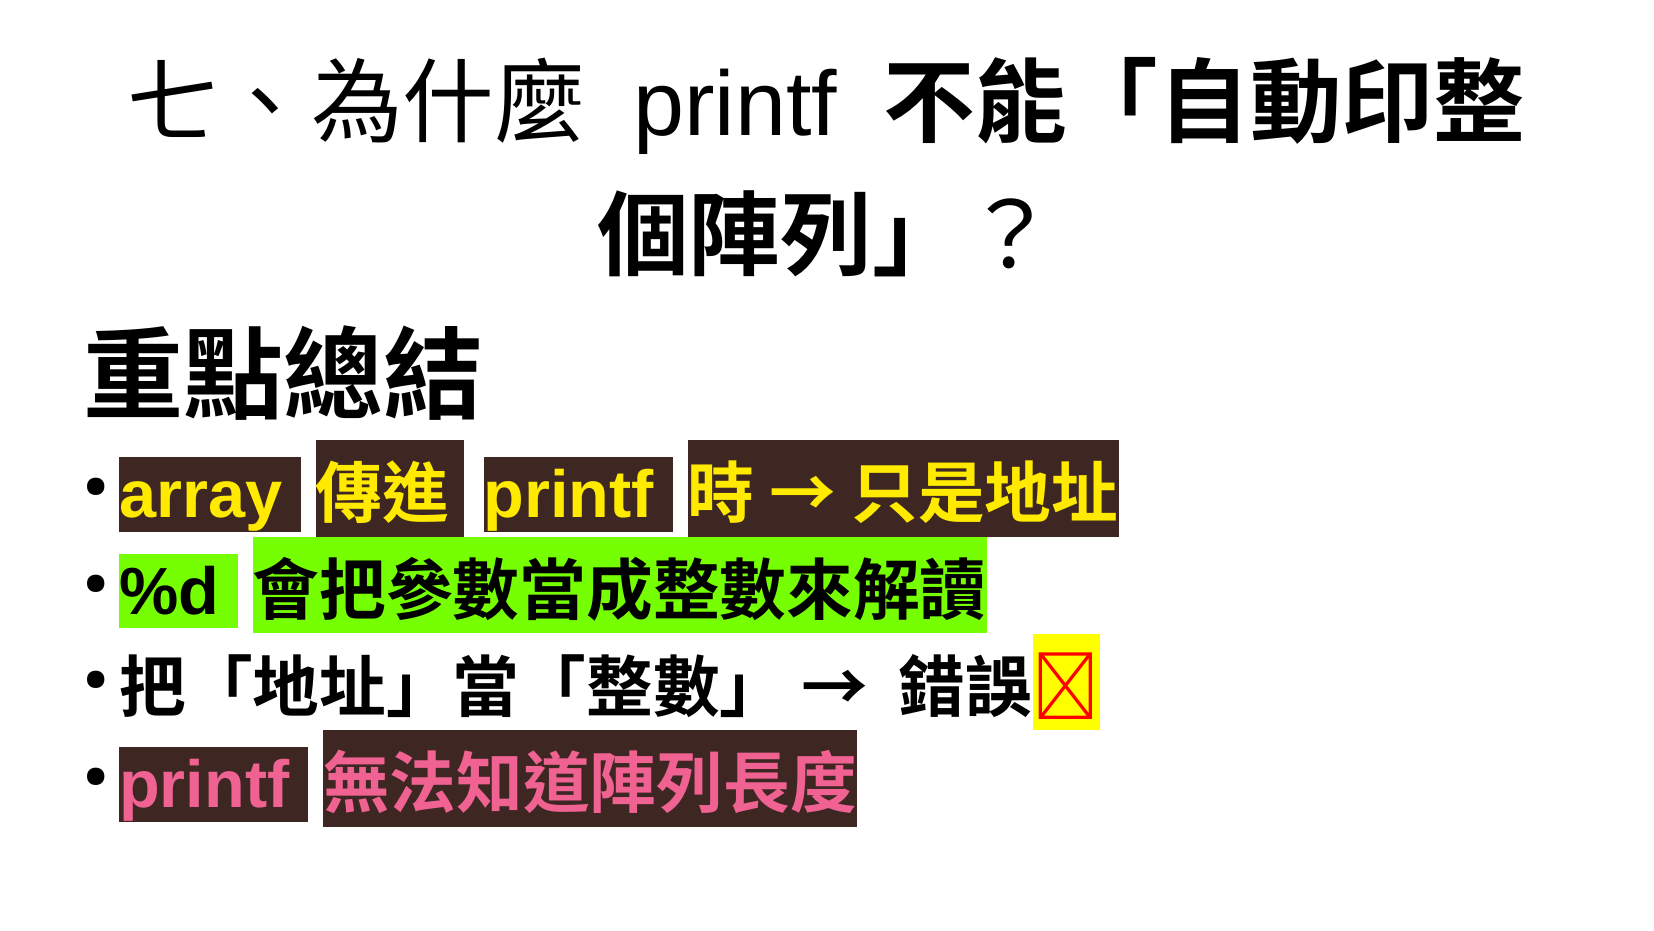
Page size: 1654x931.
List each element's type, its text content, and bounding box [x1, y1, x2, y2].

subtitle 重點總結 array 傳進 printf 時 → 只是地址 %d 會把參數當成整數來解讀 把「地址」當「整數」 → 錯誤❌ printf 無法知道陣列長度 [83, 295, 1572, 828]
title 七、為什麼 printf 不能「自動印整個陣列」？ [82, 29, 1571, 296]
